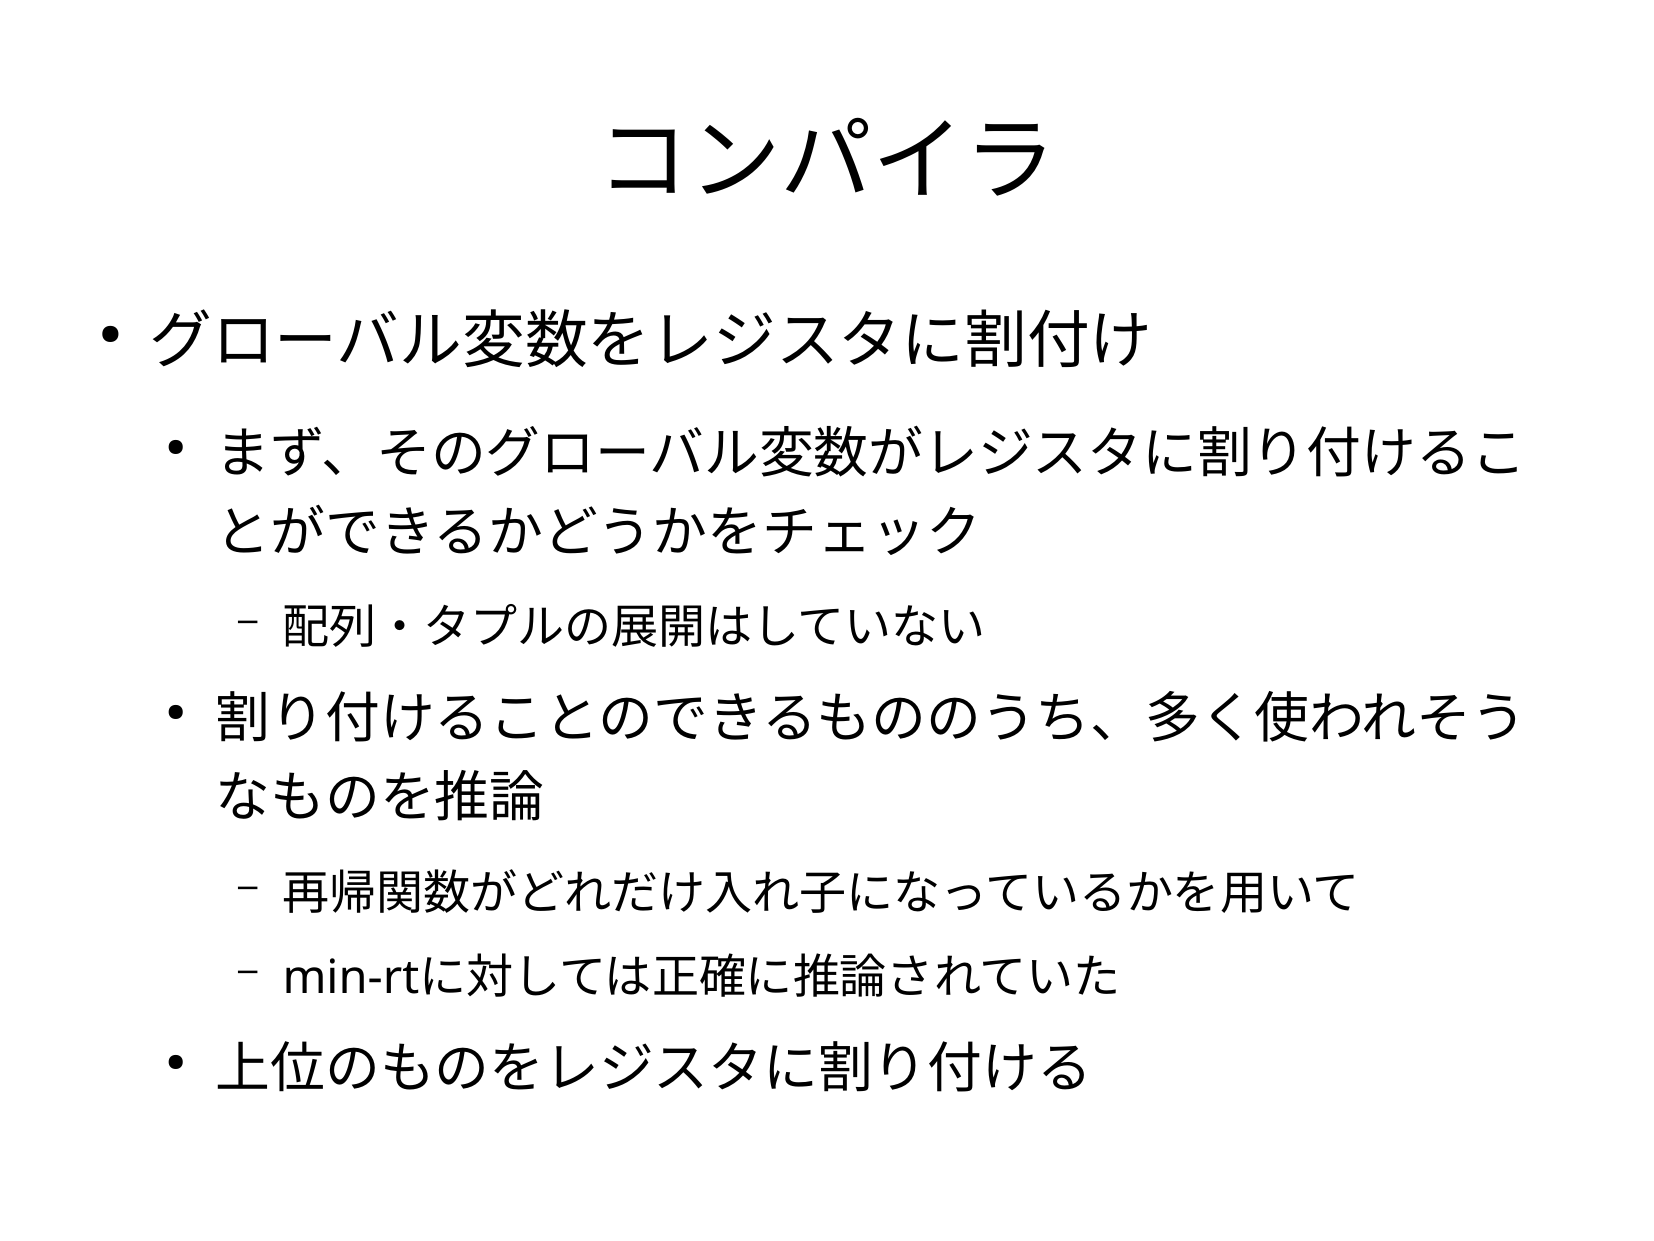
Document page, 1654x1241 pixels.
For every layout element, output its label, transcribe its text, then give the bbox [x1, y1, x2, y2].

list グローバル変数をレジスタに割付け まず、そのグローバル変数がレジスタに割り付けることができるかどうかをチェック 配列・タプルの展開はしていない 割り付けることのできるもののうち、多く使われそうなものを推論 再帰関数がどれだけ入れ子になっているかを用いて min-rtに対しては正確に推論されていた 上位のものをレジスタに割り付ける [82, 290, 1571, 1109]
title コンパイラ [82, 49, 1571, 257]
